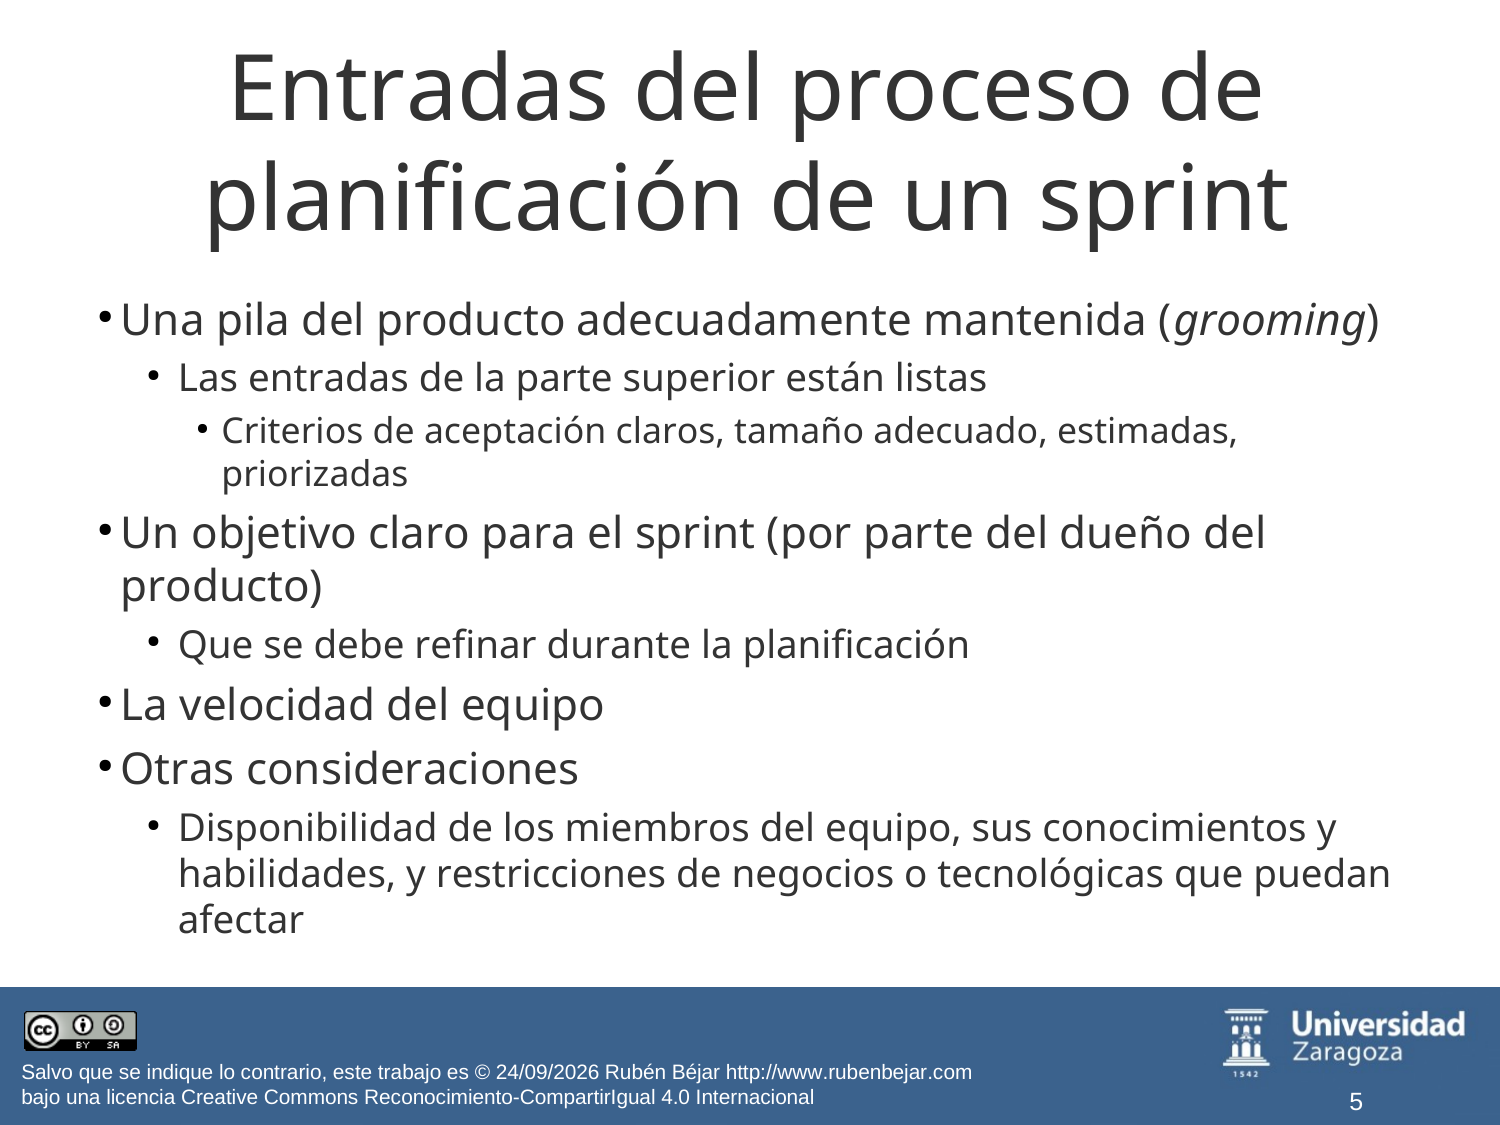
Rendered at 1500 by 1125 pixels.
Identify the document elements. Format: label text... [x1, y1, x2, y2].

title Entradas del proceso de planificación de un sprint [74, 21, 1420, 257]
list Una pila del producto adecuadamente mantenida (grooming) Las entradas de la parte superior están listas Criterios de aceptación claros, tamaño adecuado, estimadas, priorizadas Un objetivo claro para el sprint (por parte del dueño del producto) Que se debe refinar durante la planificación La velocidad del equipo Otras consideraciones Disponibilidad de los miembros del equipo, sus conocimientos y habilidades, y restricciones de negocios o tecnológicas que puedan afectar [82, 283, 1418, 957]
picture [0, 987, 1500, 1125]
